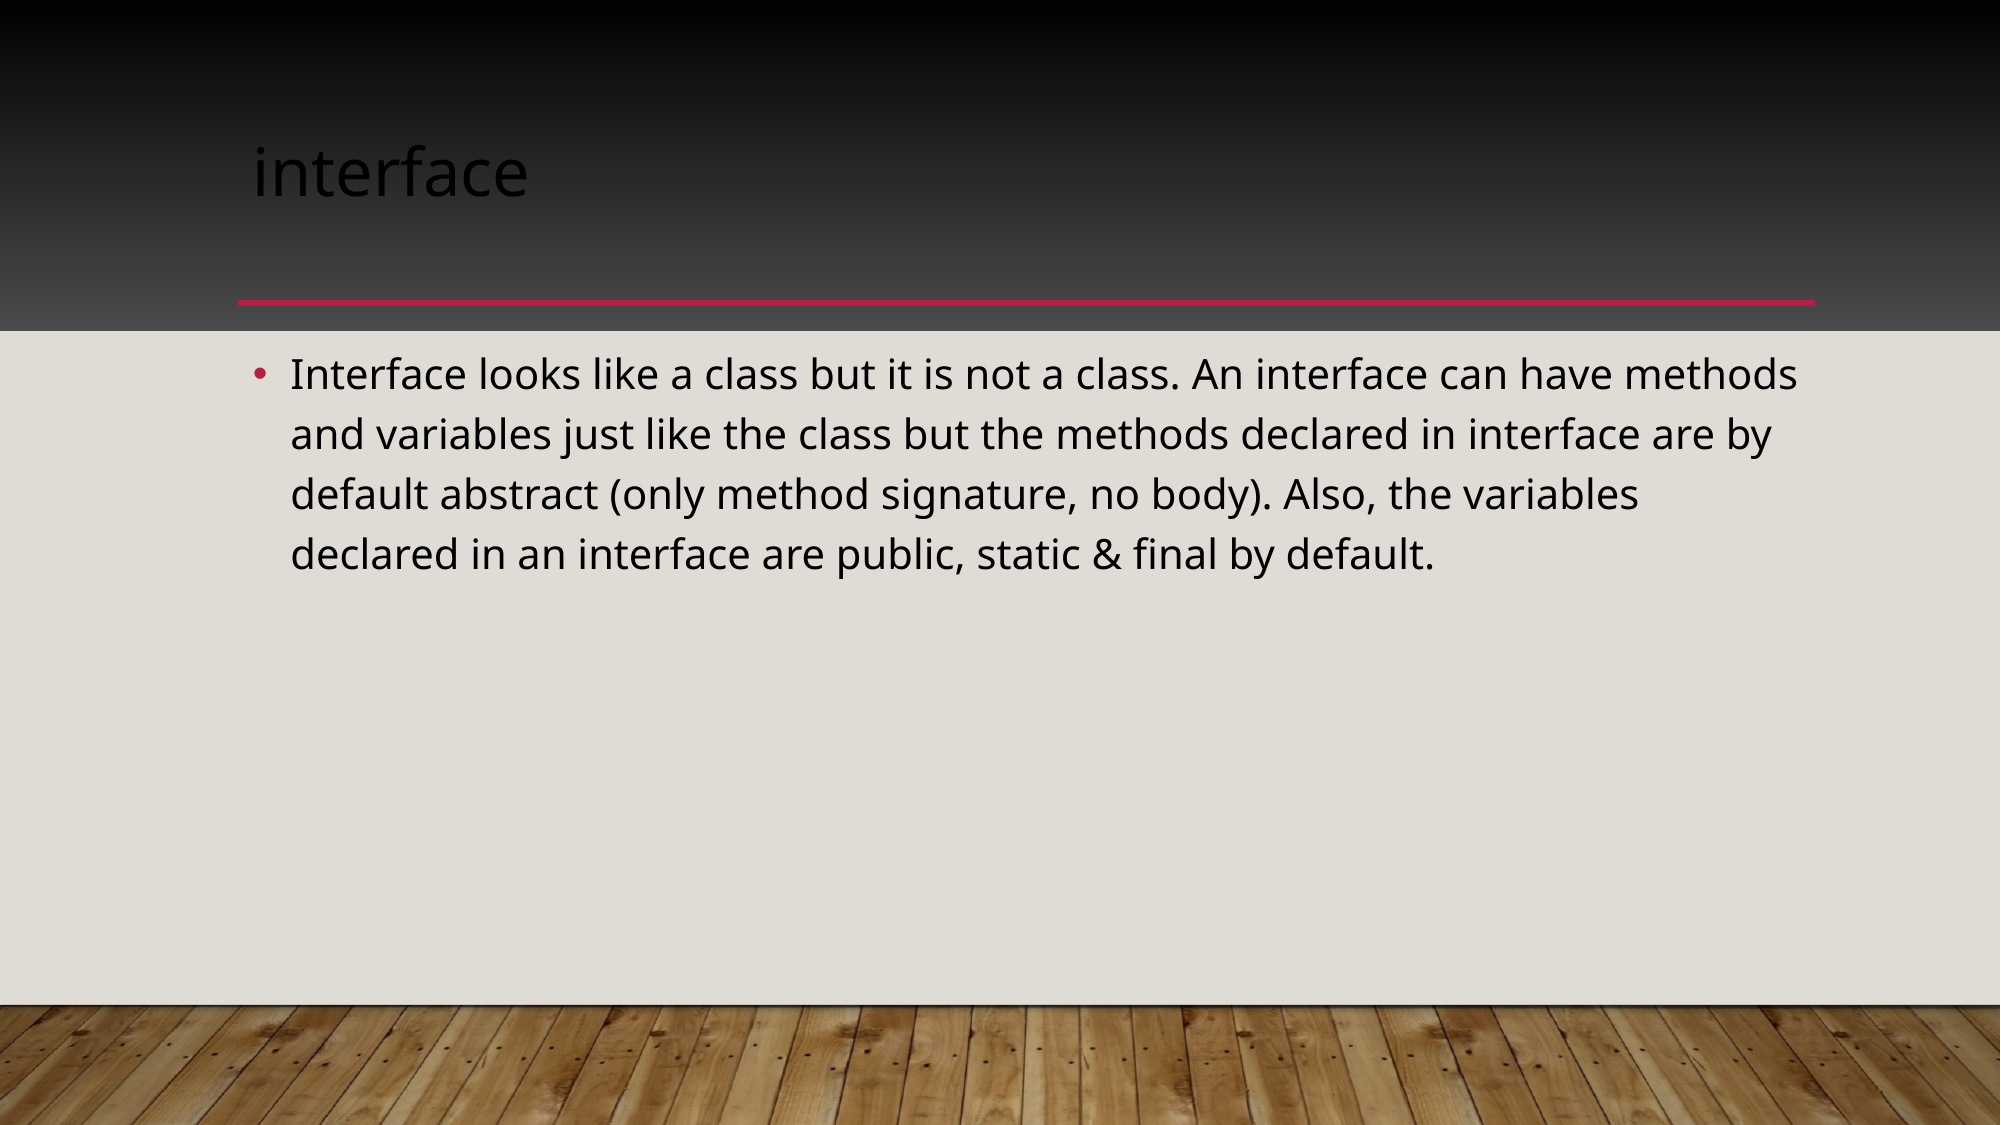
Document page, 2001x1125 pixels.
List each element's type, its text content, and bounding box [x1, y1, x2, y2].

picture [0, 1005, 2000, 1125]
list Interface looks like a class but it is not a class. An interface can have methods and variables just like the class but the methods declared in interface are by default abstract (only method signature, no body). Also, the variables declared in an interface are public, static & final by default. [238, 330, 1814, 897]
title interface [238, 131, 1814, 305]
